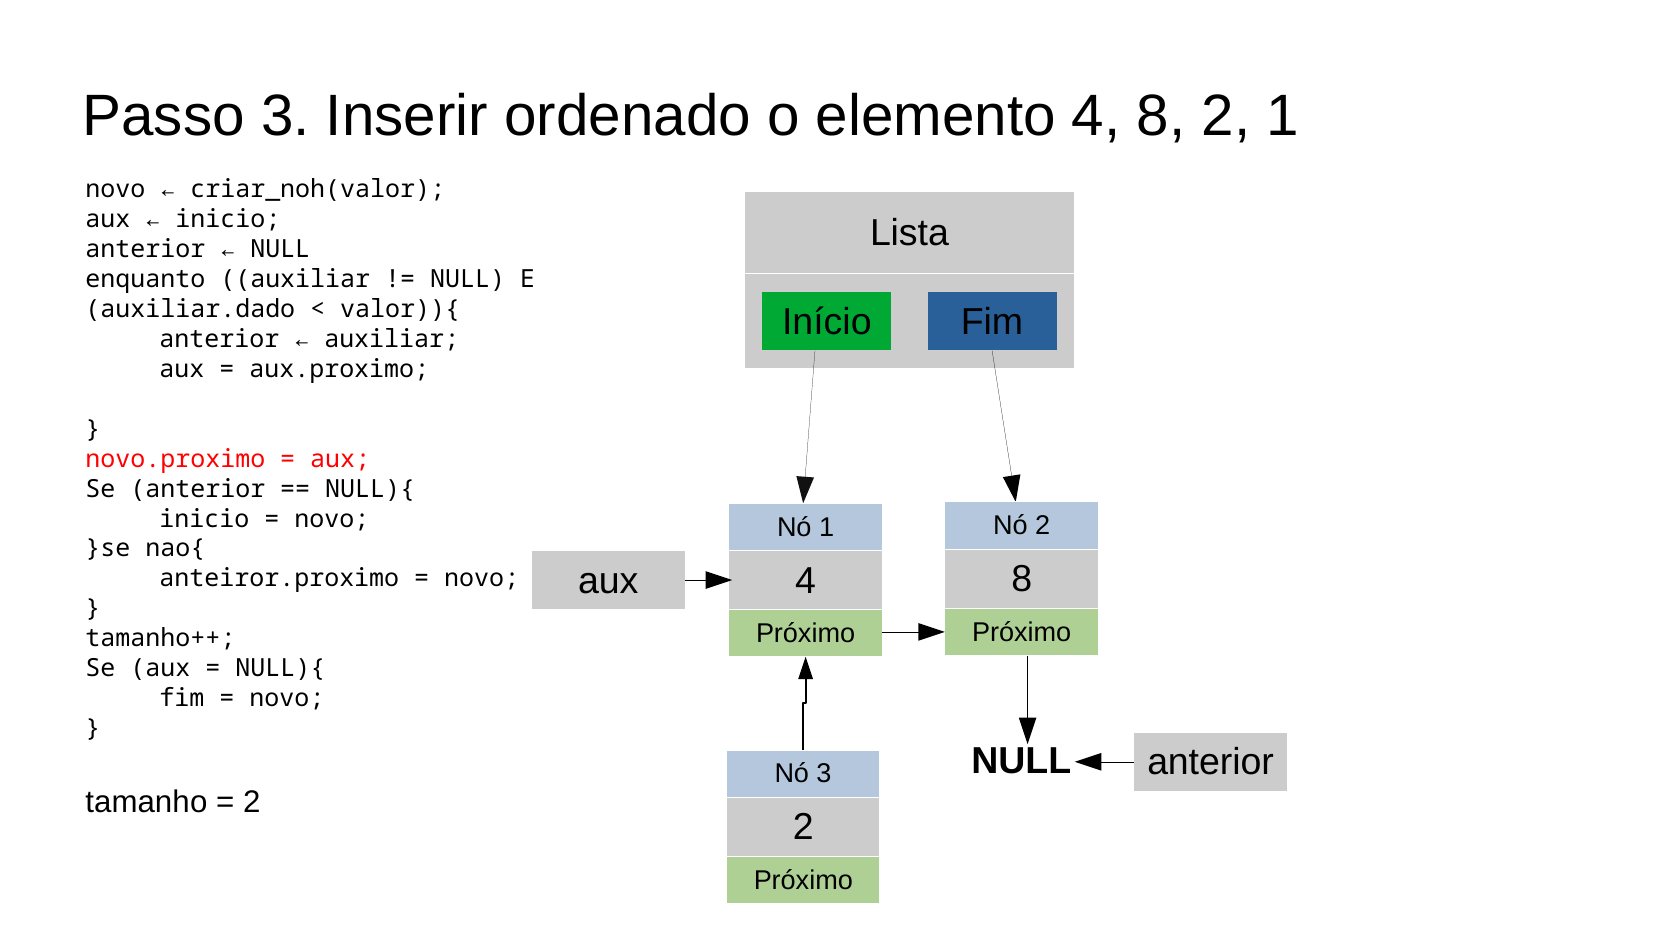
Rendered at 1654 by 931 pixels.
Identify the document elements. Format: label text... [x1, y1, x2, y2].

text_box [744, 273, 1075, 369]
text_box 8 [944, 550, 1099, 608]
text_box anterior [1133, 732, 1288, 792]
text_box 4 [728, 551, 883, 609]
text_box Lista [744, 191, 1075, 273]
text_box tamanho = 2 [70, 779, 276, 827]
text_box novo ← criar_noh(valor); aux ← inicio; anterior ← NULL enquanto ((auxiliar != NULL) E (auxiliar.dado < valor)){ anterior ← auxiliar; aux = aux.proximo; } novo.proximo = aux; Se (anterior == NULL){ inicio = novo; }se nao{ anteiror.proximo = novo; } tamanho++; Se (aux = NULL){ fim = novo; } [70, 165, 615, 779]
text_box Nó 3 [726, 750, 880, 798]
text_box Fim [927, 291, 1058, 351]
text_box Próximo [726, 856, 880, 904]
text_box Nó 1 [728, 503, 883, 551]
text_box NULL [956, 732, 1087, 790]
title Passo 3. Inserir ordenado o elemento 4, 8, 2, 1 [82, 37, 1571, 193]
text_box Próximo [728, 609, 883, 657]
text_box Próximo [944, 608, 1099, 656]
text_box Nó 2 [944, 501, 1099, 550]
text_box aux [531, 550, 686, 610]
text_box 2 [726, 798, 880, 856]
text_box Início [761, 291, 892, 351]
